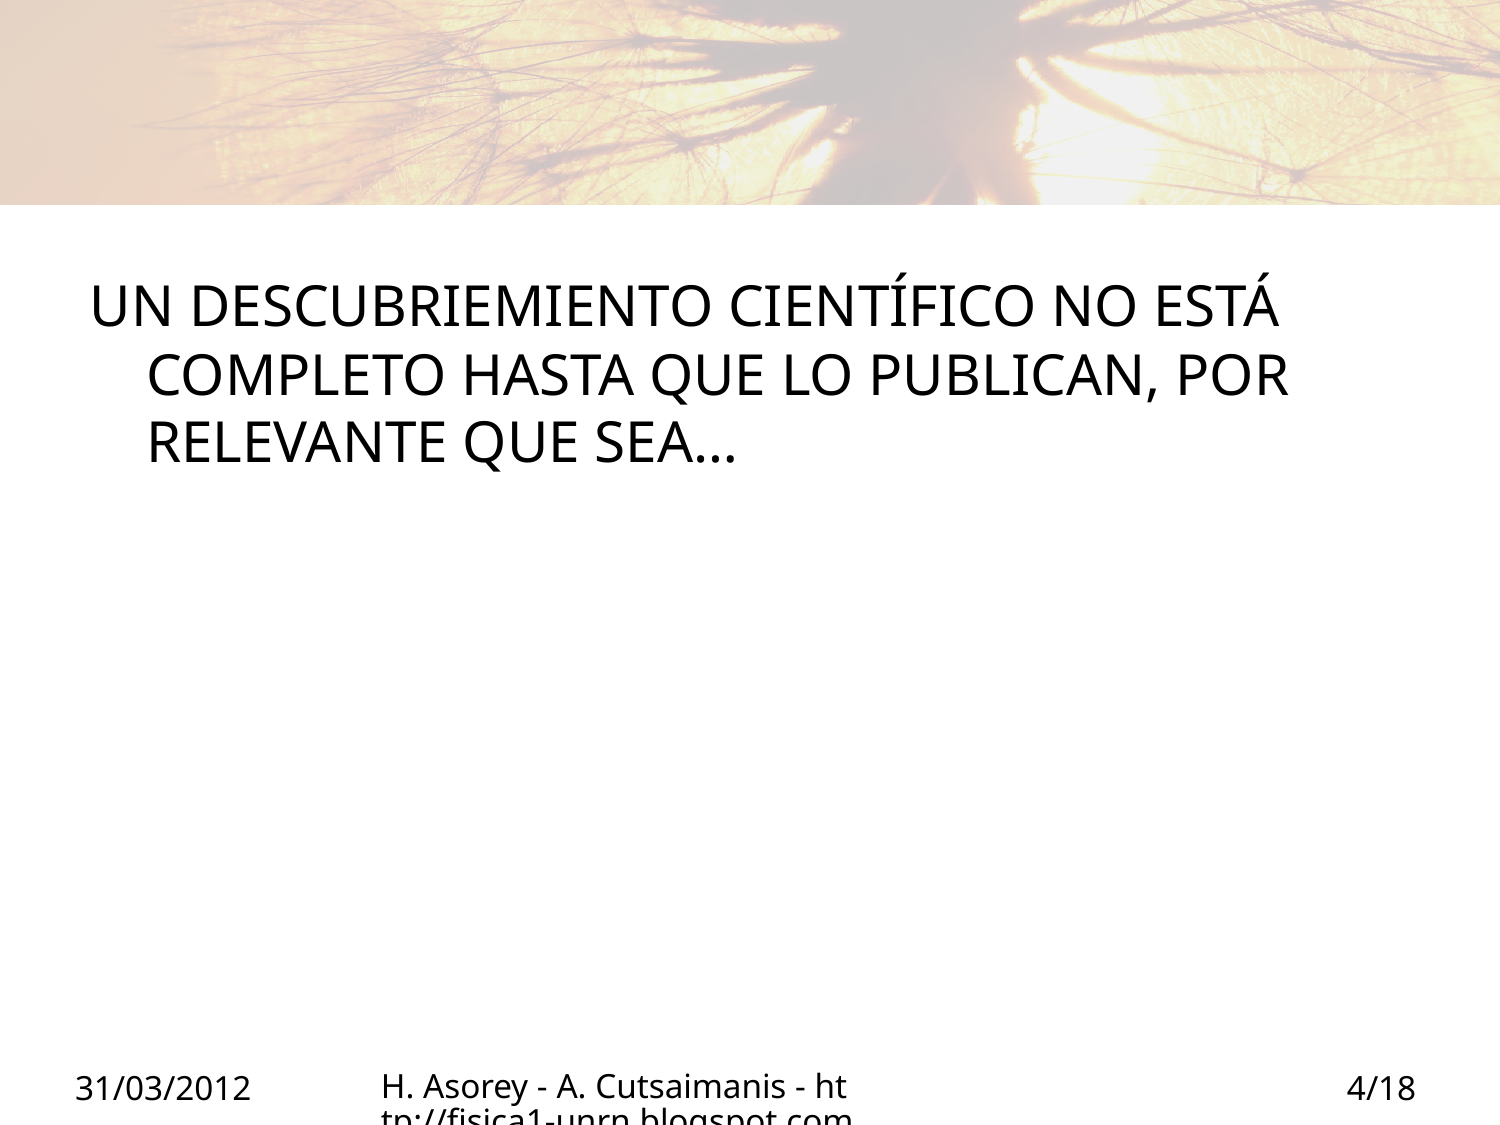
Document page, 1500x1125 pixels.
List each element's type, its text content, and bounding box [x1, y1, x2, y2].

list UN DESCUBRIEMIENTO CIENTÍFICO NO ESTÁ COMPLETO HASTA QUE LO PUBLICAN, POR RELEVANTE QUE SEA… [75, 262, 1426, 1006]
picture [0, 0, 1500, 205]
